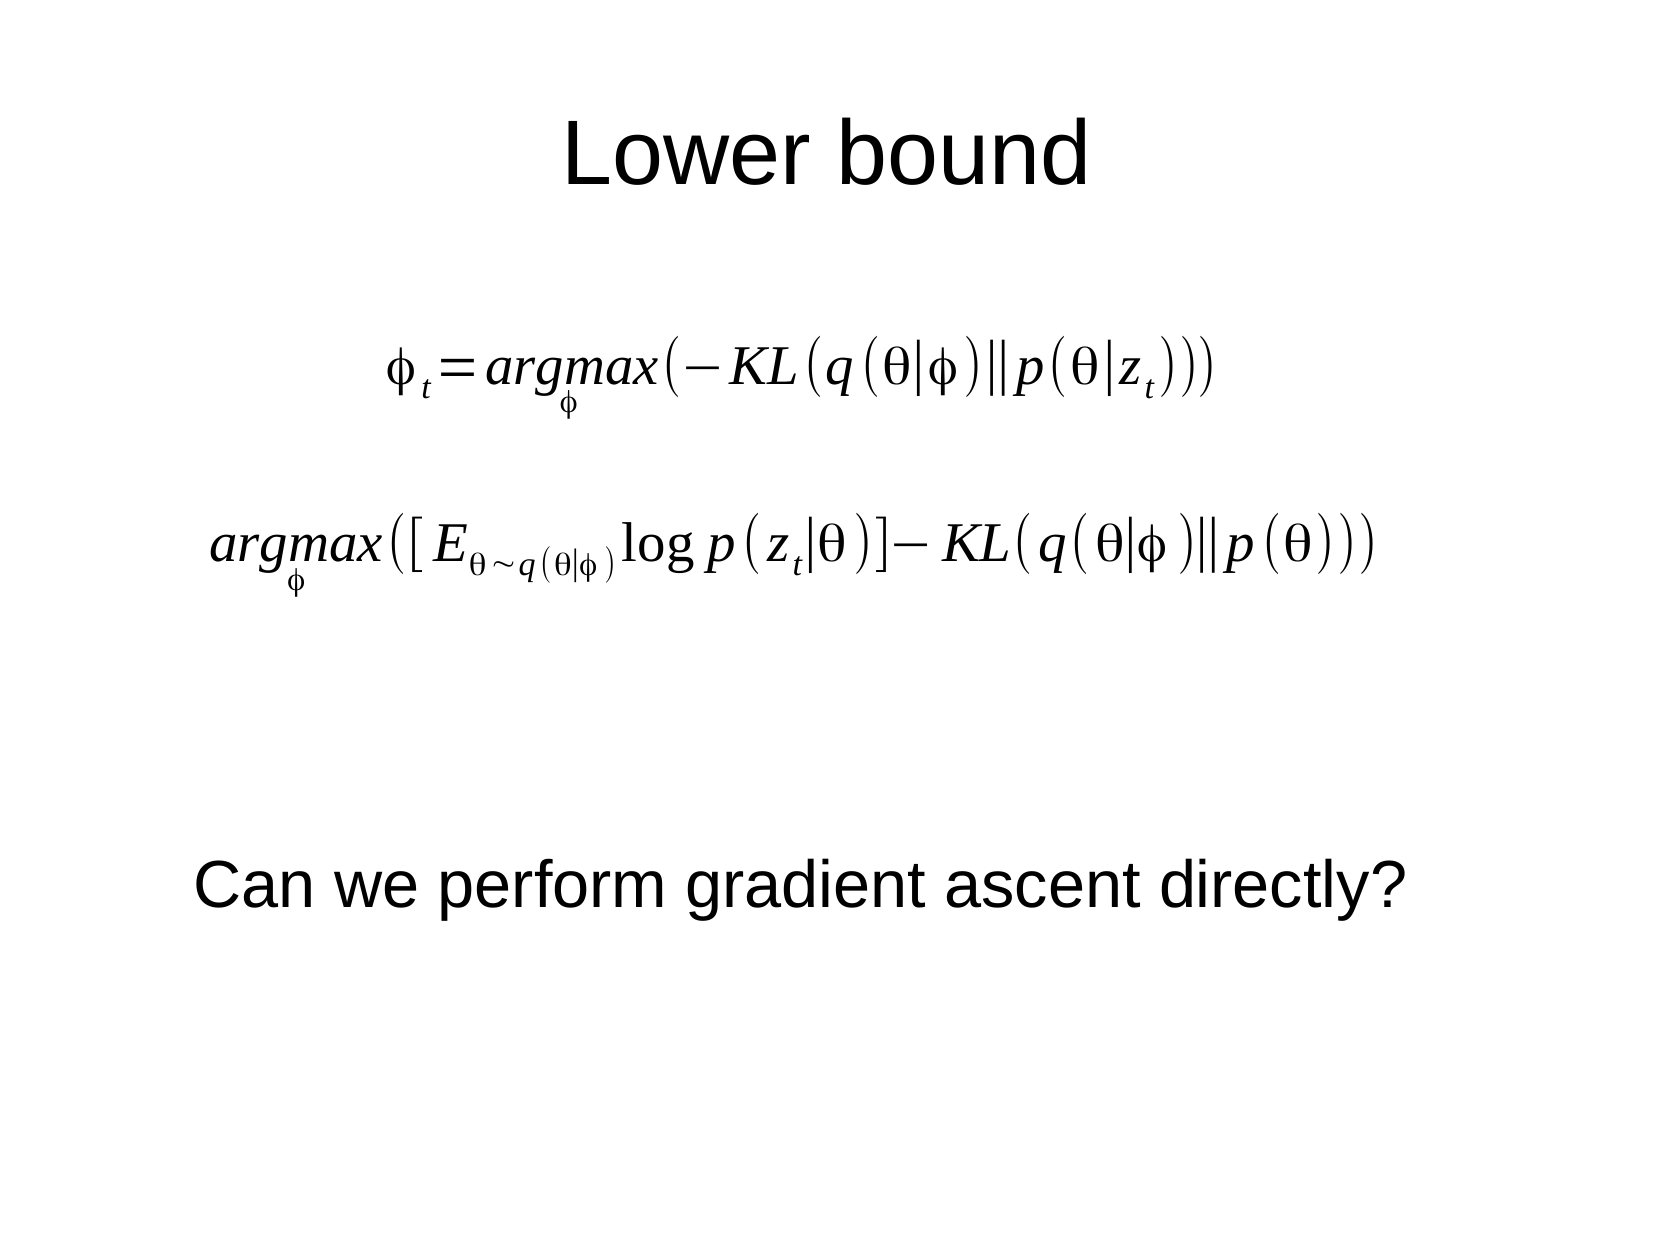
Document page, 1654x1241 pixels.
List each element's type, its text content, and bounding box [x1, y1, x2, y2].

chart [371, 332, 1231, 421]
text_box Can we perform gradient ascent directly? [179, 840, 1470, 931]
title Lower bound [82, 49, 1571, 257]
chart [194, 509, 1390, 598]
